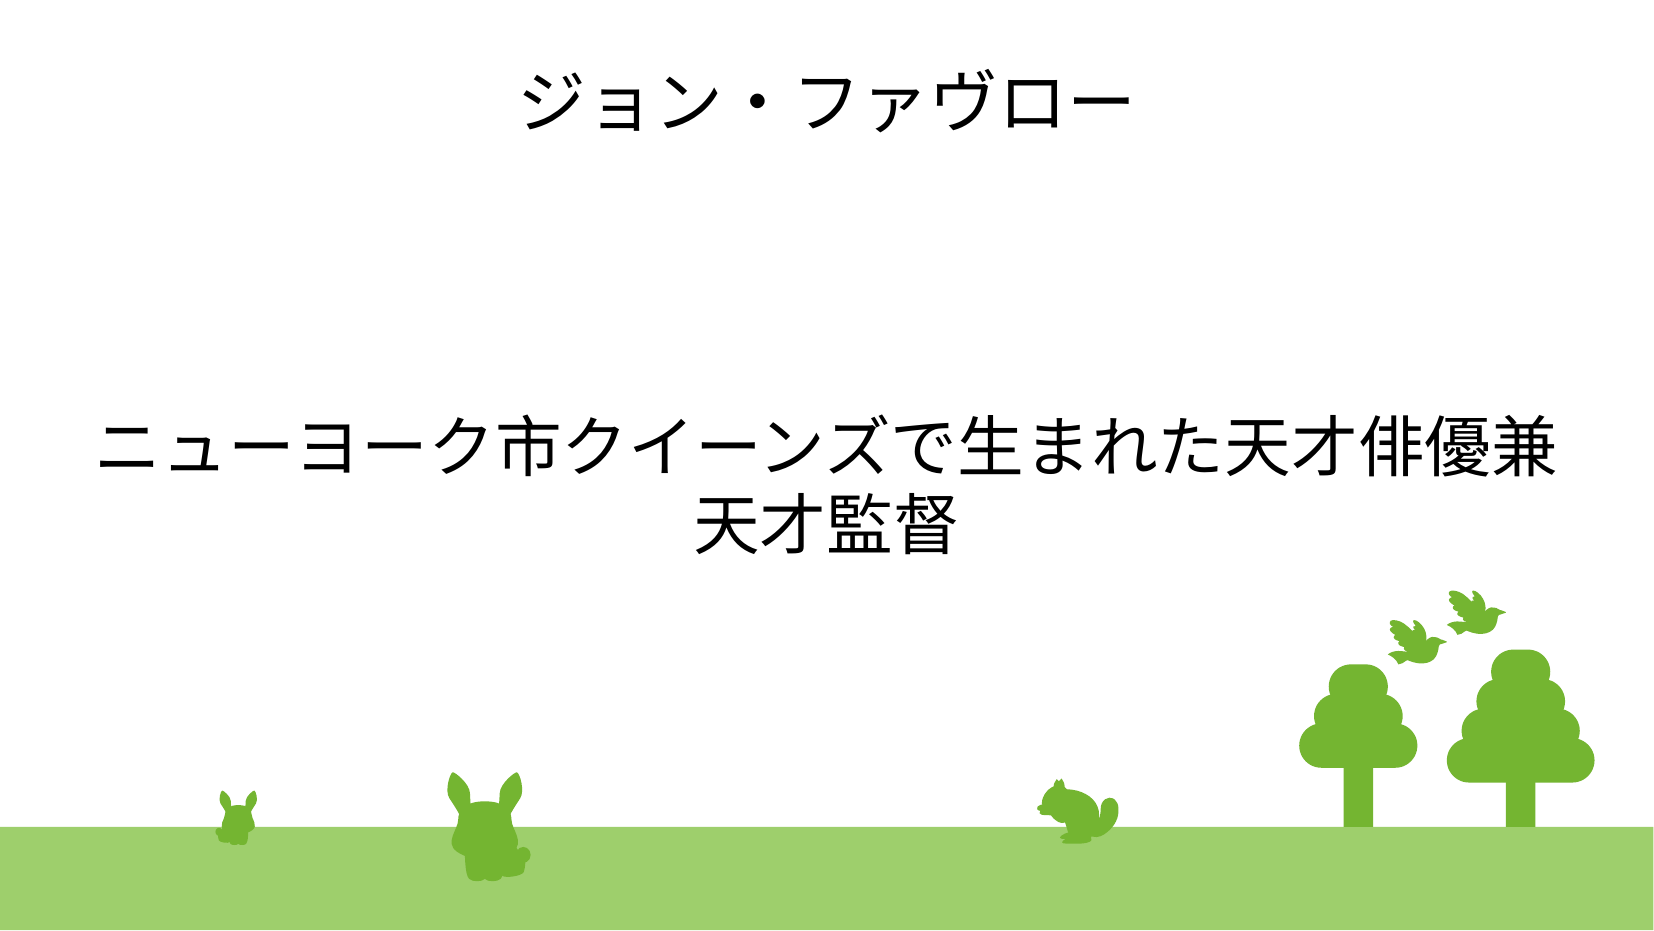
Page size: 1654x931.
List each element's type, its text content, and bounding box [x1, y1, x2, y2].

title ジョン・ファヴロー [88, 29, 1565, 178]
subtitle ニューヨーク市クイーンズで生まれた天才俳優兼天才監督 [88, 206, 1565, 768]
